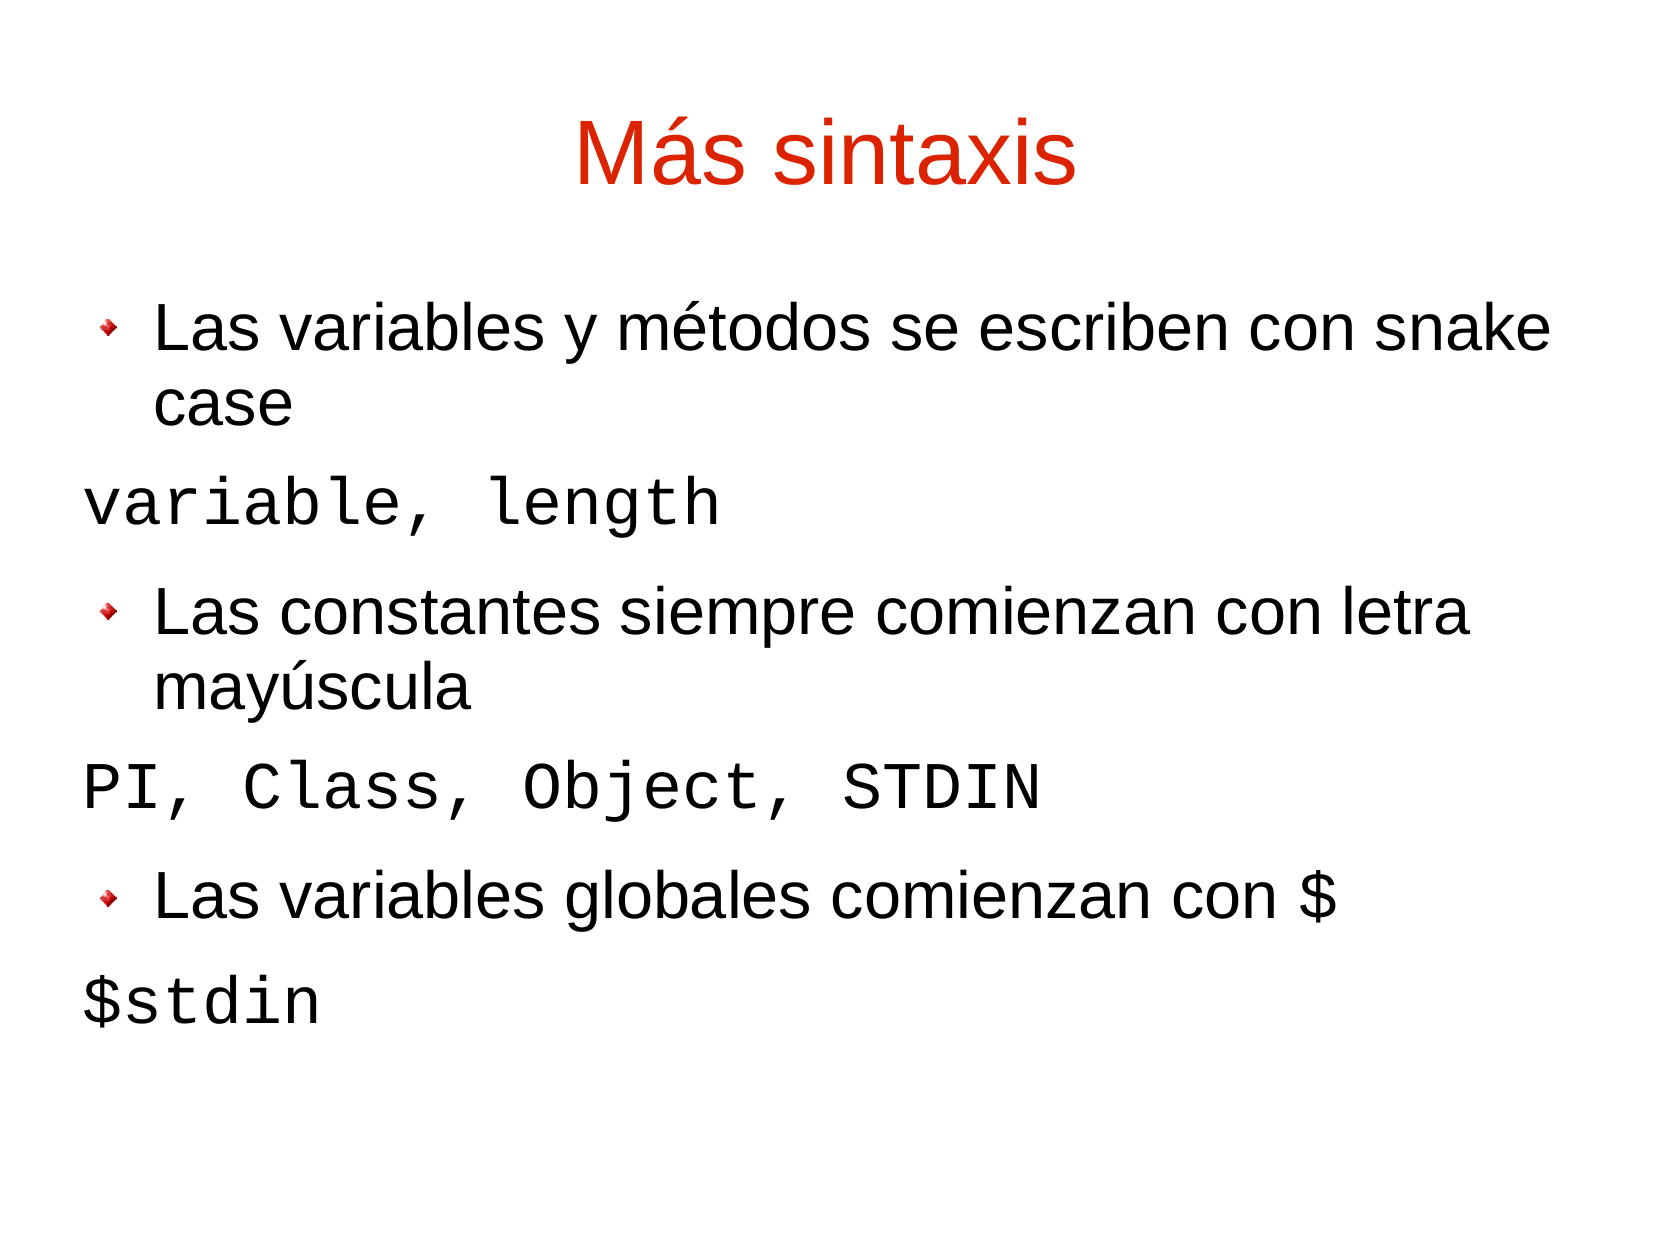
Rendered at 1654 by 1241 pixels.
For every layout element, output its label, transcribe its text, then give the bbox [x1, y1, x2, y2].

title Más sintaxis [82, 49, 1571, 257]
list Las variables y métodos se escriben con snake case variable, length Las constantes siempre comienzan con letra mayúscula PI, Class, Object, STDIN Las variables globales comienzan con $ $stdin [82, 290, 1571, 1109]
